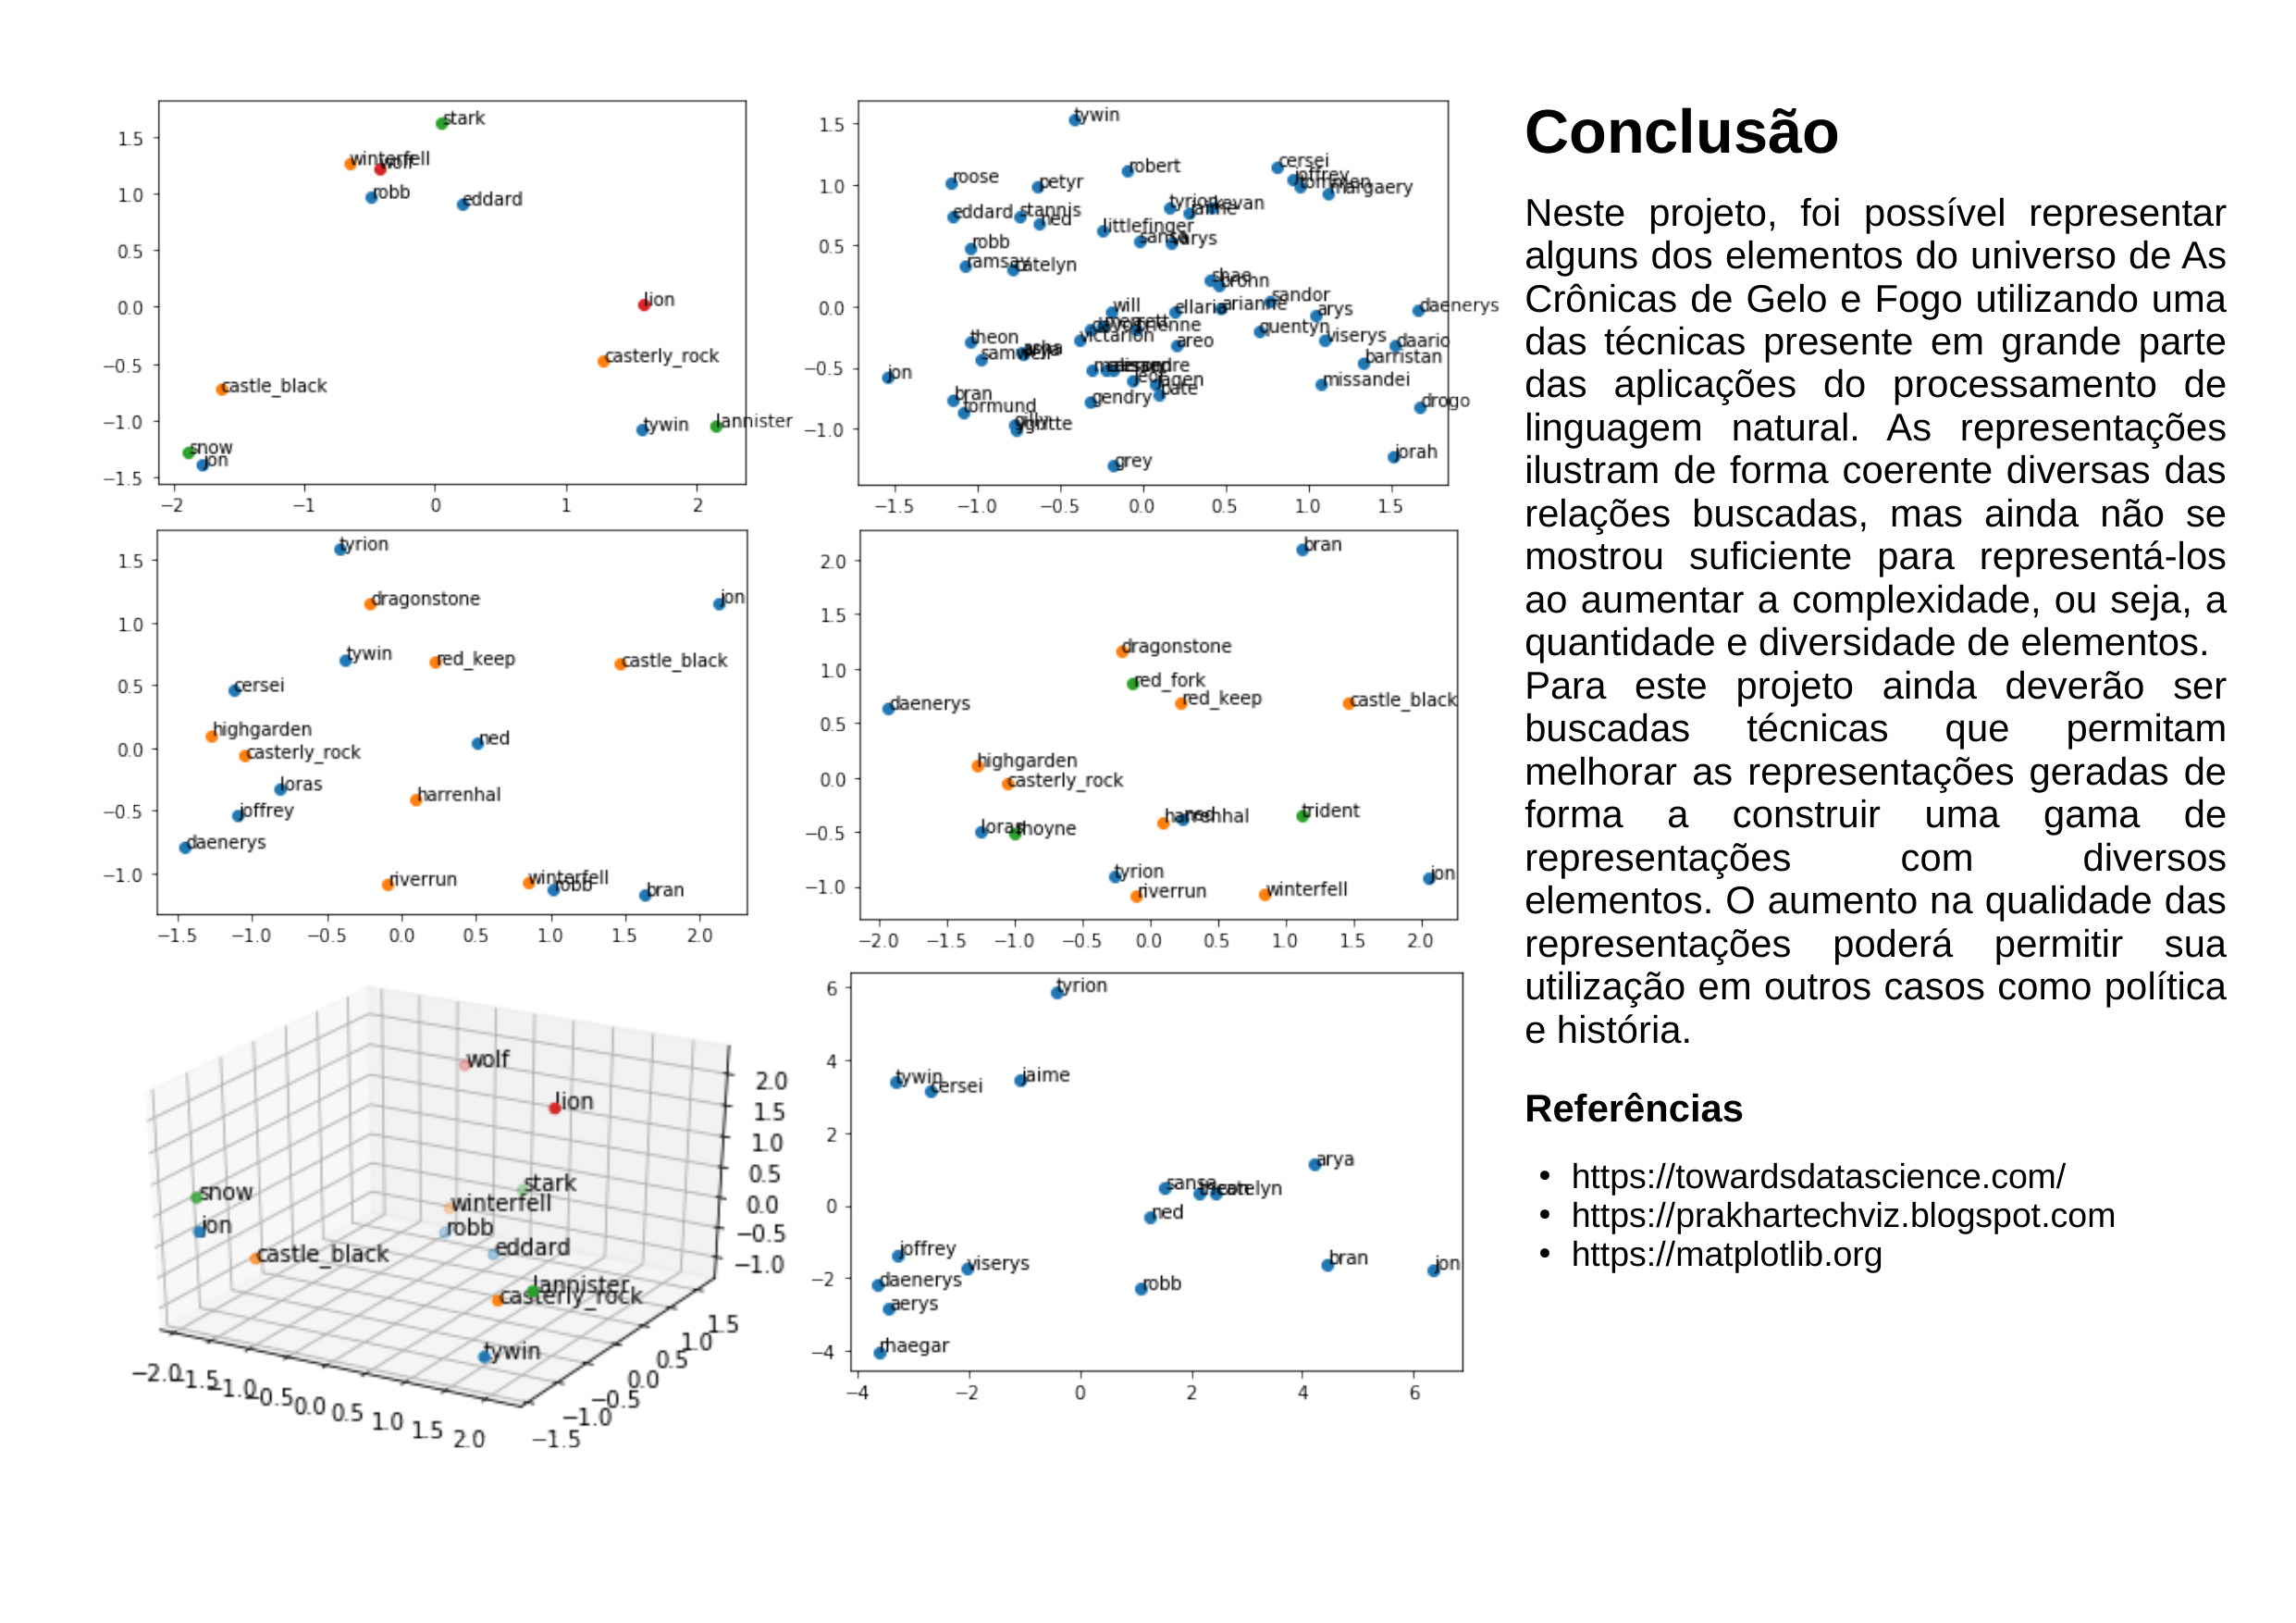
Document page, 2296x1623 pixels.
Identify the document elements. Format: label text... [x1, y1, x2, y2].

text_box Neste projeto, foi possível representar alguns dos elementos do universo de As Crônicas de Gelo e Fogo utilizando uma das técnicas presente em grande parte das aplicações do processamento de linguagem natural. As representações ilustram de forma coerente diversas das relações buscadas, mas ainda não se mostrou suficiente para representá-los ao aumentar a complexidade, ou seja, a quantidade e diversidade de elementos. Para este projeto ainda deverão ser buscadas técnicas que permitam melhorar as representações geradas de forma a construir uma gama de representações com diversos elementos. O aumento na qualidade das representações poderá permitir sua utilização em outros casos como política e história. [1511, 183, 2241, 1082]
text_box Conclusão [1511, 90, 2205, 173]
text_box https://towardsdatascience.com/ https://prakhartechviz.blogspot.com https://matplotlib.org [1524, 1150, 2241, 1320]
text_box Referências [1511, 1080, 2228, 1137]
picture [47, 90, 1512, 1453]
